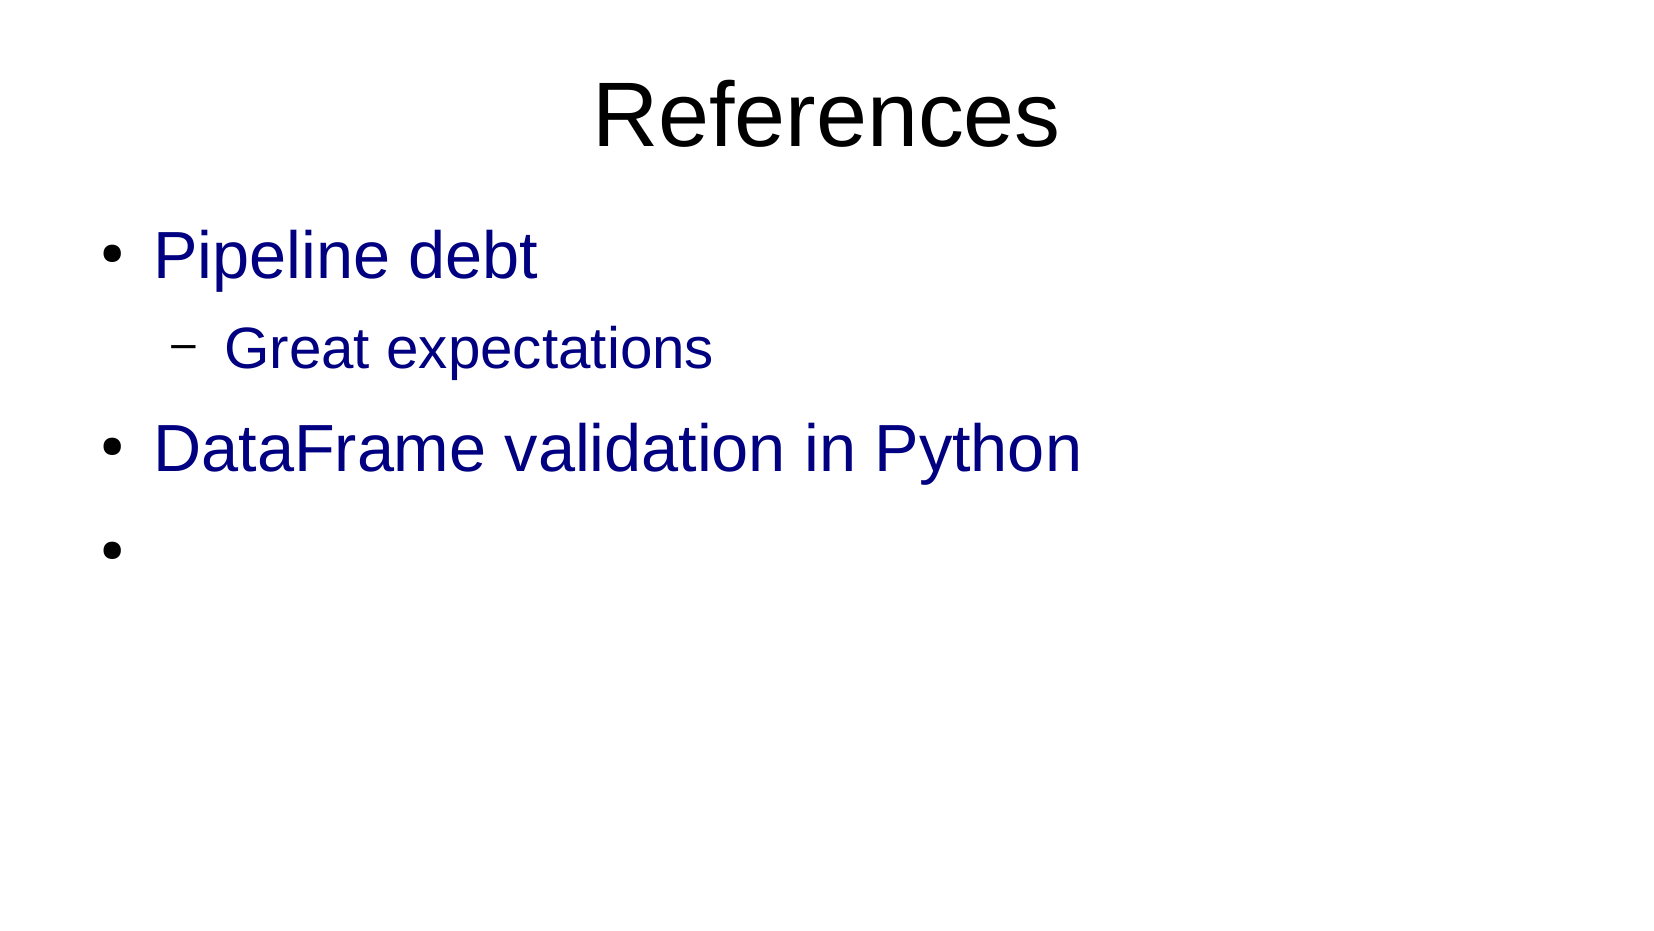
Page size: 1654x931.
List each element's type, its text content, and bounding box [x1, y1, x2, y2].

title References [82, 2, 1571, 217]
list Pipeline debt Great expectations DataFrame validation in Python [82, 217, 1571, 758]
